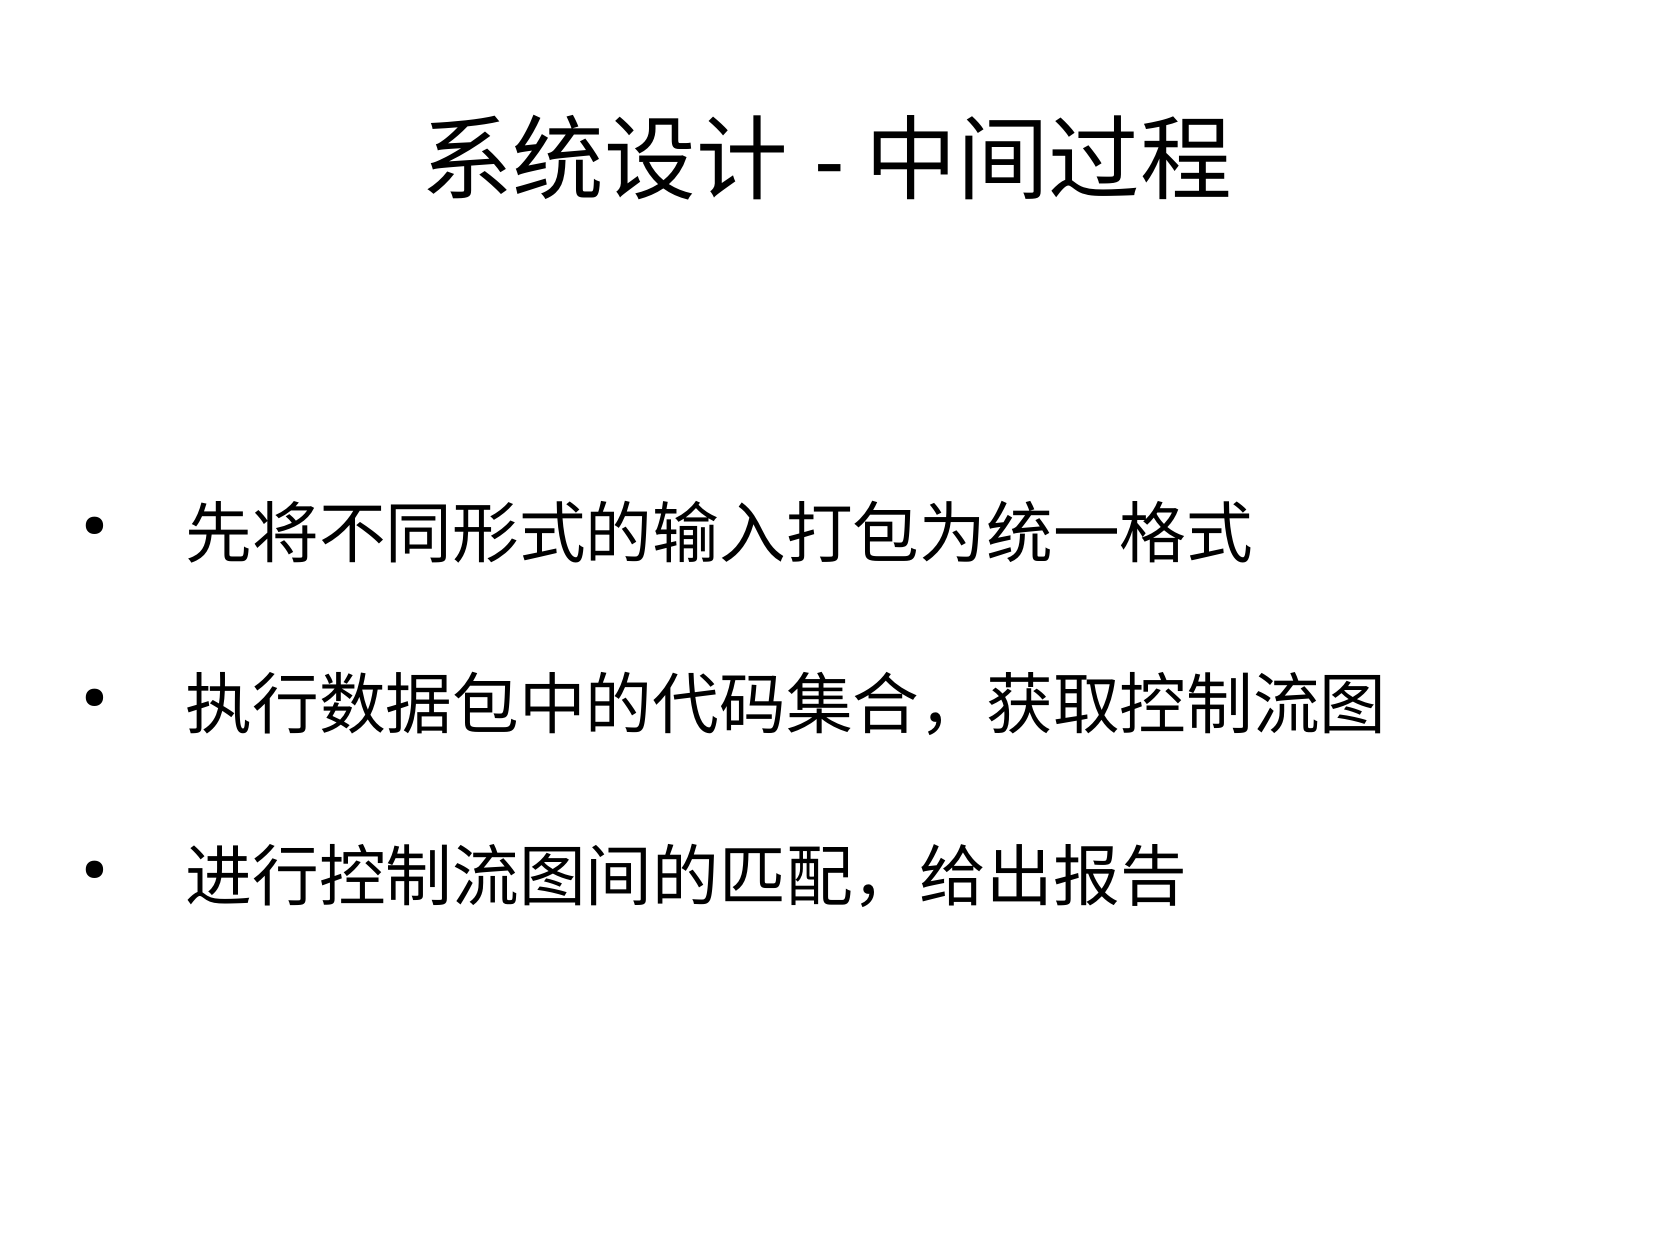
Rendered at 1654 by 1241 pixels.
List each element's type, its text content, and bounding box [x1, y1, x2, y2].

title 系统设计-中间过程 [82, 49, 1571, 257]
subtitle 先将不同形式的输入打包为统一格式 执行数据包中的代码集合，获取控制流图 进行控制流图间的匹配，给出报告 [82, 290, 1571, 1109]
